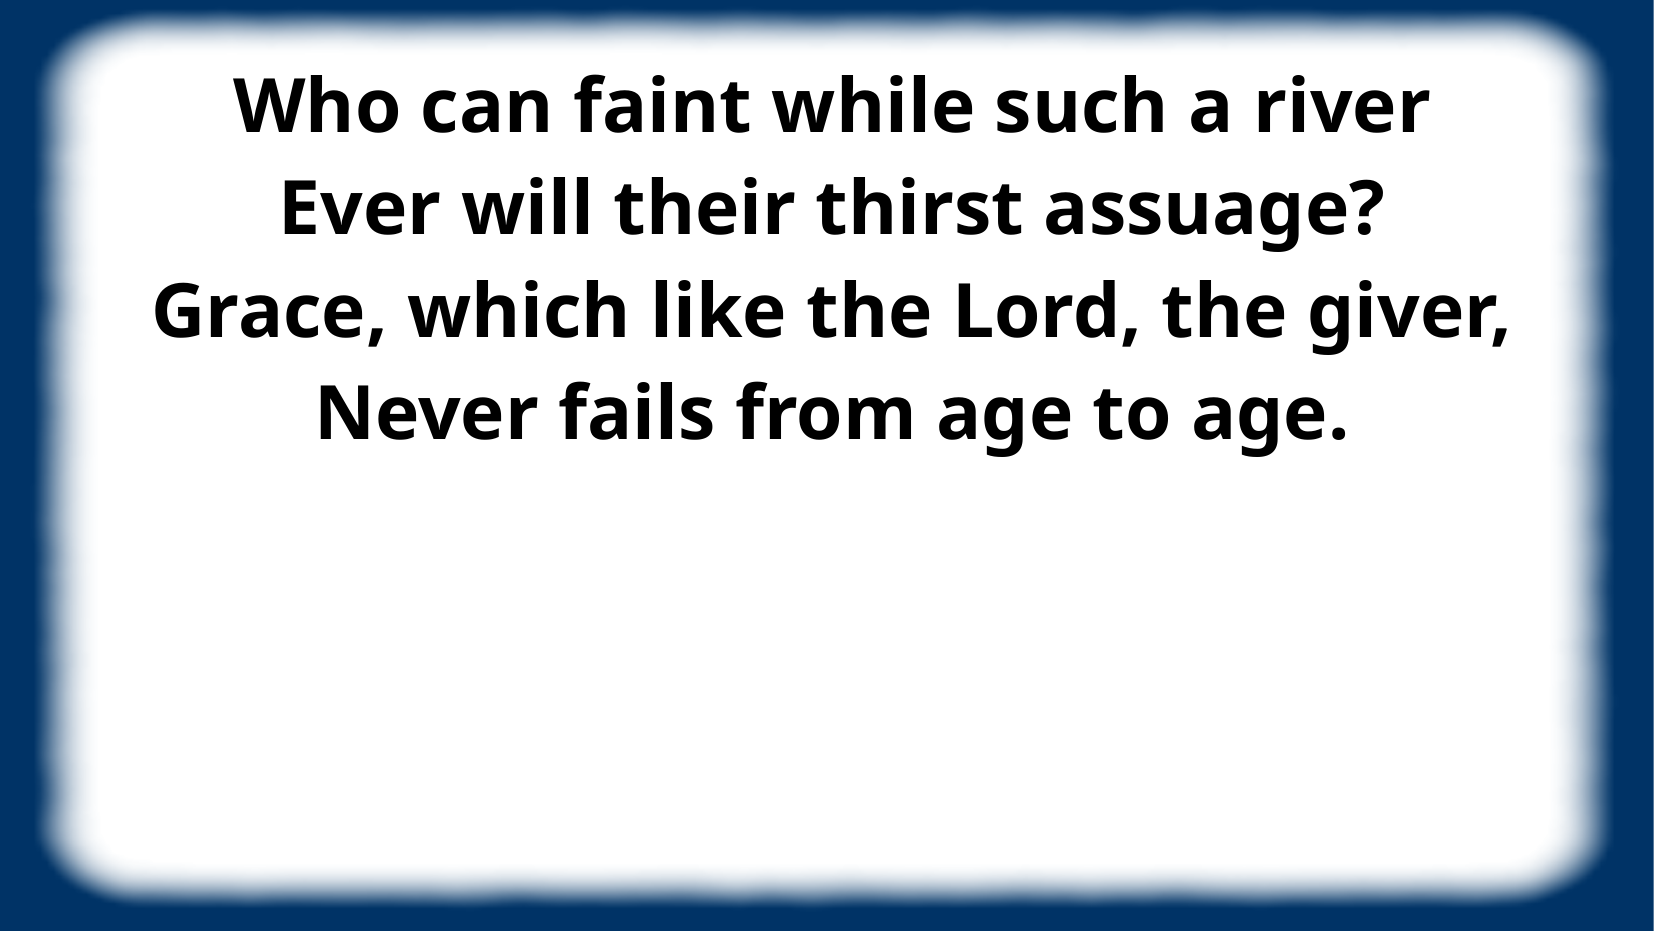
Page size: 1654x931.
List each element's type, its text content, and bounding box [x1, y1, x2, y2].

text_box Who can faint while such a river Ever will their thirst assuage? Grace, which like the Lord, the giver, Never fails from age to age. [90, 45, 1576, 460]
picture [0, 0, 1654, 931]
